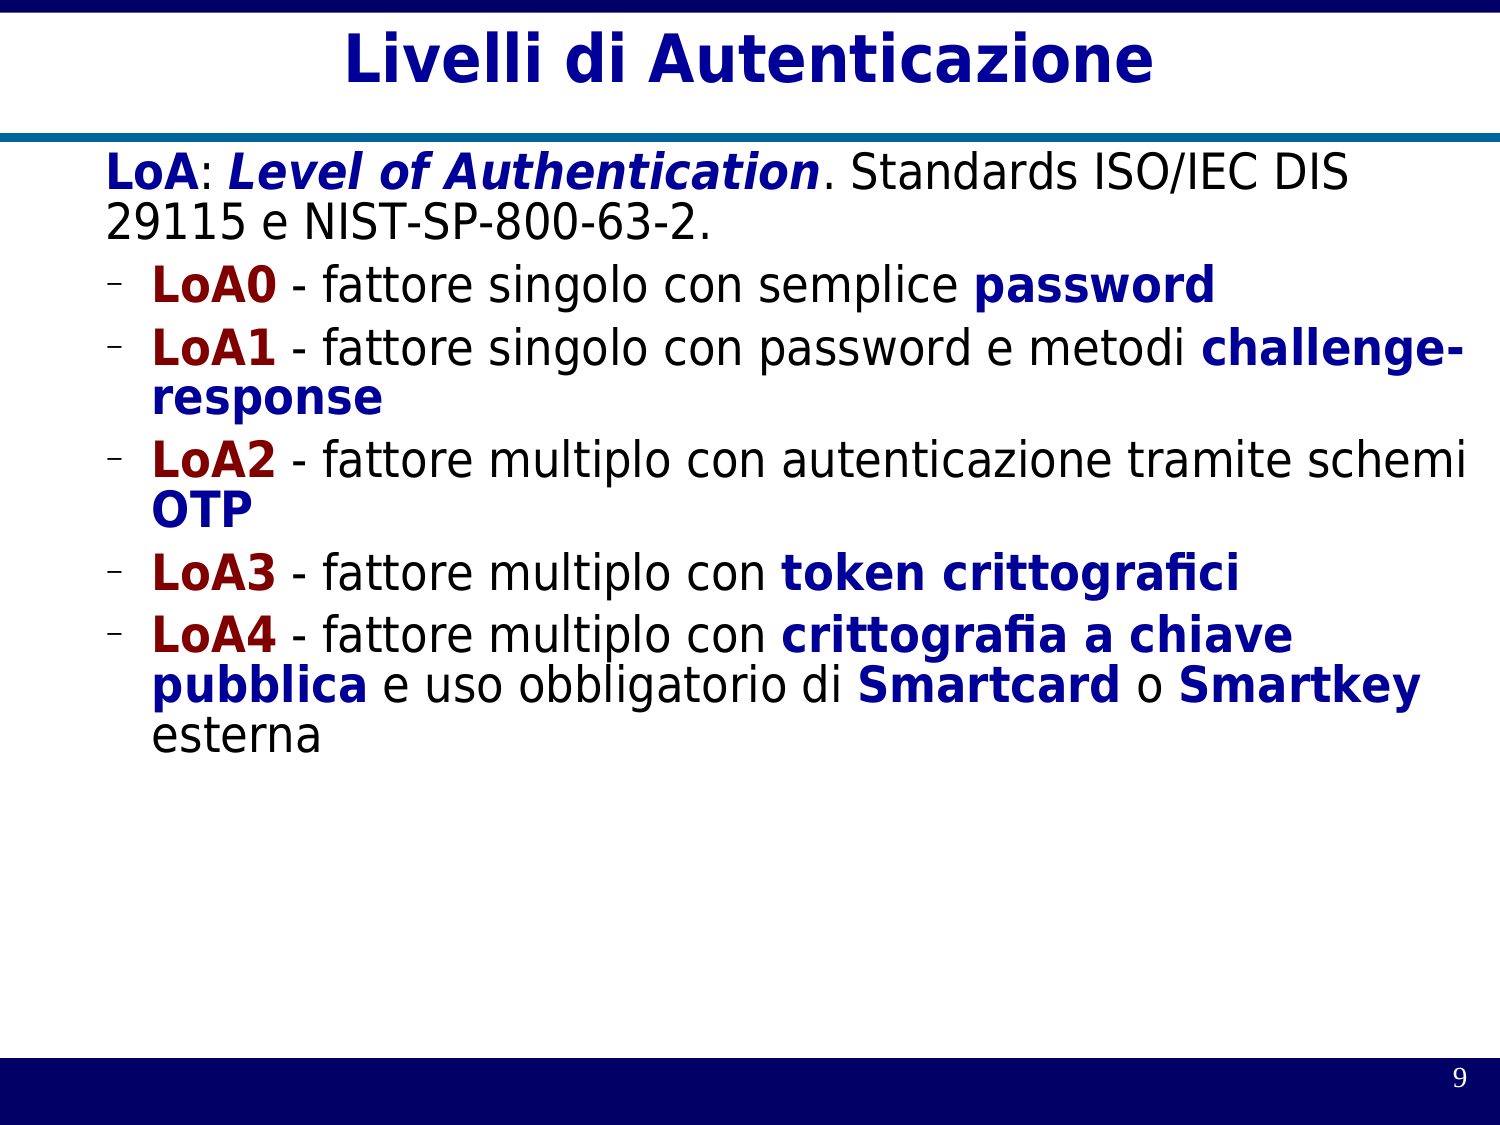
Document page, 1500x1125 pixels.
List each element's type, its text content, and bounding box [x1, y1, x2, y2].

title Livelli di Autenticazione [30, 0, 1471, 126]
list LoA: Level of Authentication. Standards ISO/IEC DIS 29115 e NIST-SP-800-63-2. LoA0 - fattore singolo con semplice password LoA1 - fattore singolo con password e metodi challenge-response LoA2 - fattore multiplo con autenticazione tramite schemi OTP LoA3 - fattore multiplo con token crittografici LoA4 - fattore multiplo con crittografia a chiave pubblica e uso obbligatorio di Smartcard o Smartkey esterna [30, 149, 1471, 1021]
